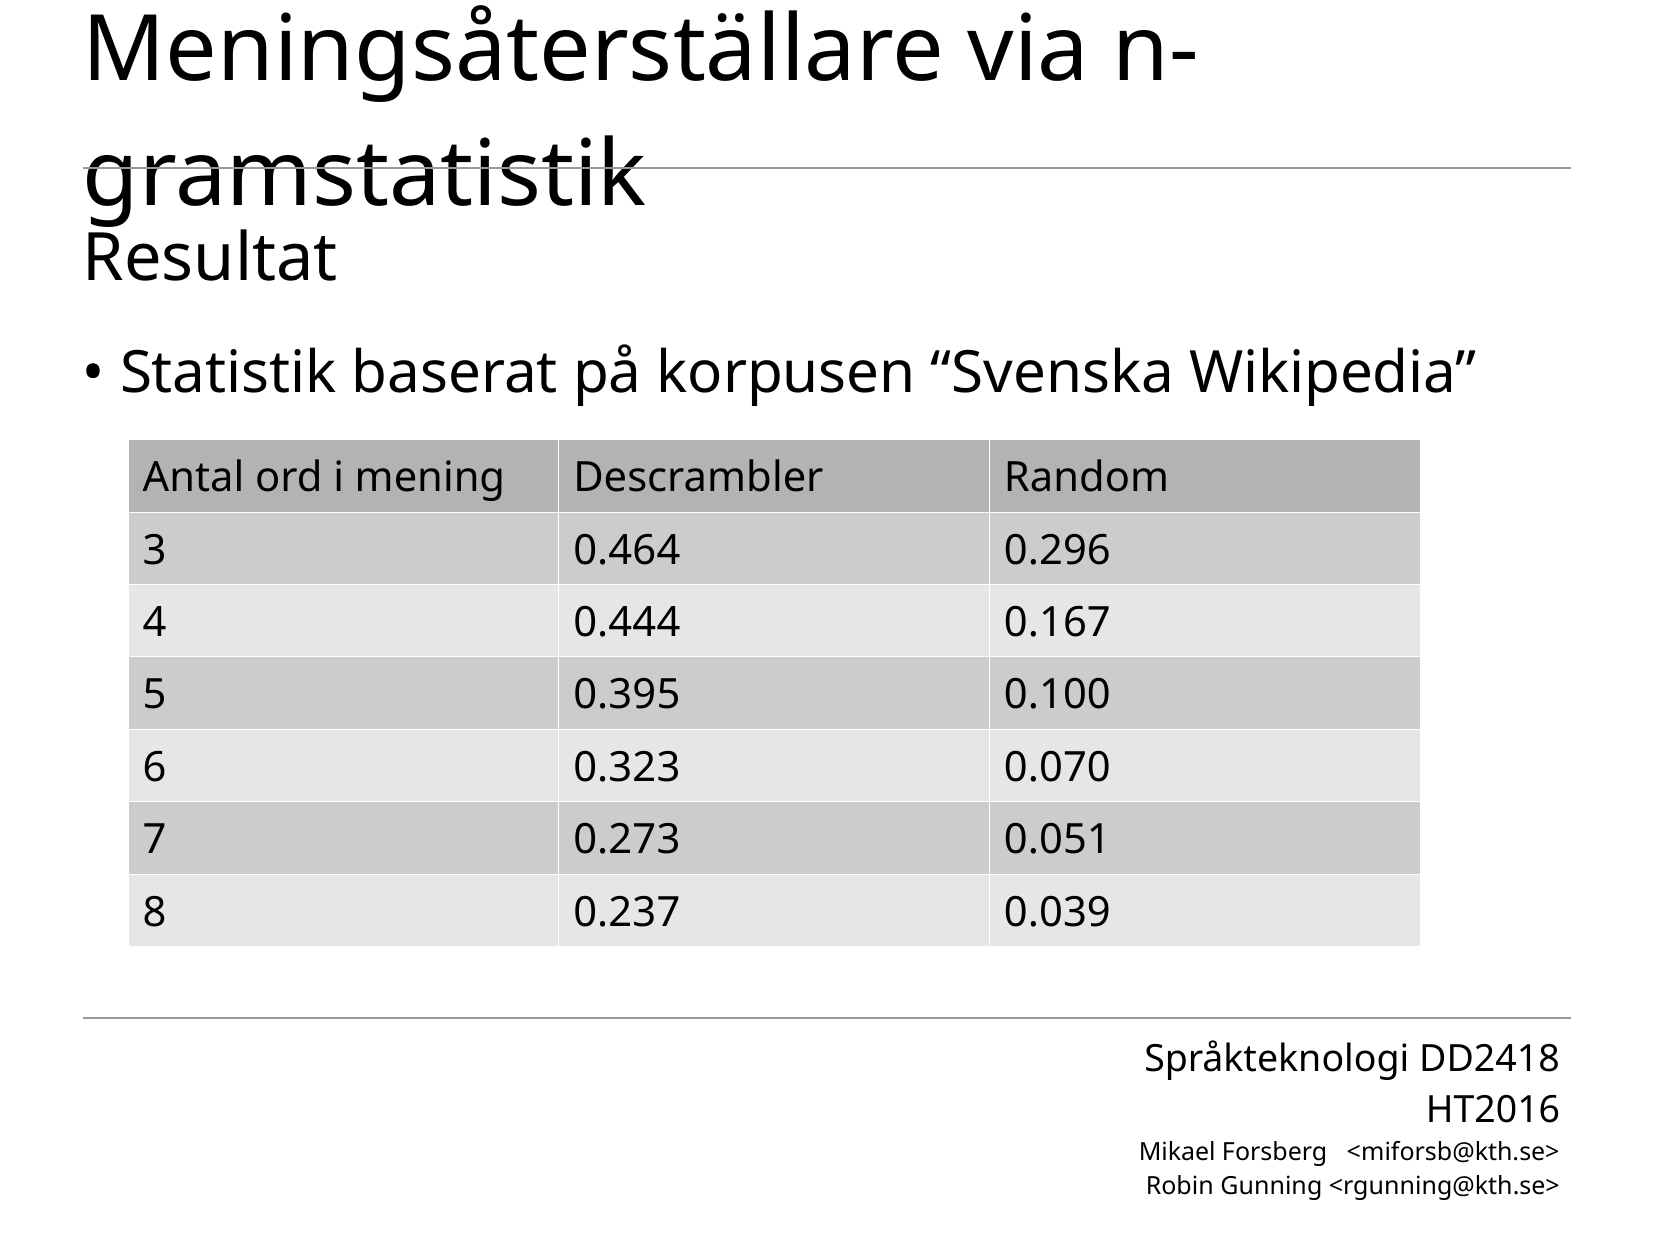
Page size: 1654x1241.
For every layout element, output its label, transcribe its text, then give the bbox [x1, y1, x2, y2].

table_cell 4 [129, 585, 558, 656]
table_cell 0.039 [990, 875, 1420, 946]
table_header Random [990, 440, 1420, 512]
table_cell 8 [129, 875, 558, 946]
table_cell 5 [129, 657, 558, 729]
title Meningsåterställare via n-gramstatistik [82, 46, 1571, 167]
table_cell 0.100 [990, 657, 1420, 729]
text_box • Statistik baserat på korpusen “Svenska Wikipedia” [82, 330, 1571, 1010]
table_cell 0.237 [559, 875, 989, 946]
table_cell 0.395 [559, 657, 989, 729]
text_box Språkteknologi DD2418 HT2016 Mikael Forsberg <miforsb@kth.se> Robin Gunning <rgunning@kth.se> [1020, 1024, 1576, 1156]
table_cell 0.296 [990, 513, 1420, 584]
table_cell 3 [129, 513, 558, 584]
table_cell 0.273 [559, 802, 989, 874]
table_cell 0.444 [559, 585, 989, 656]
table_cell 0.051 [990, 802, 1420, 874]
title Resultat [82, 194, 1571, 316]
table_cell 6 [129, 730, 558, 801]
table_cell 0.070 [990, 730, 1420, 801]
table_header Antal ord i mening [129, 440, 558, 512]
table_header Descrambler [559, 440, 989, 512]
table_cell 0.167 [990, 585, 1420, 656]
table_cell 7 [129, 802, 558, 874]
table_cell 0.323 [559, 730, 989, 801]
table_cell 0.464 [559, 513, 989, 584]
